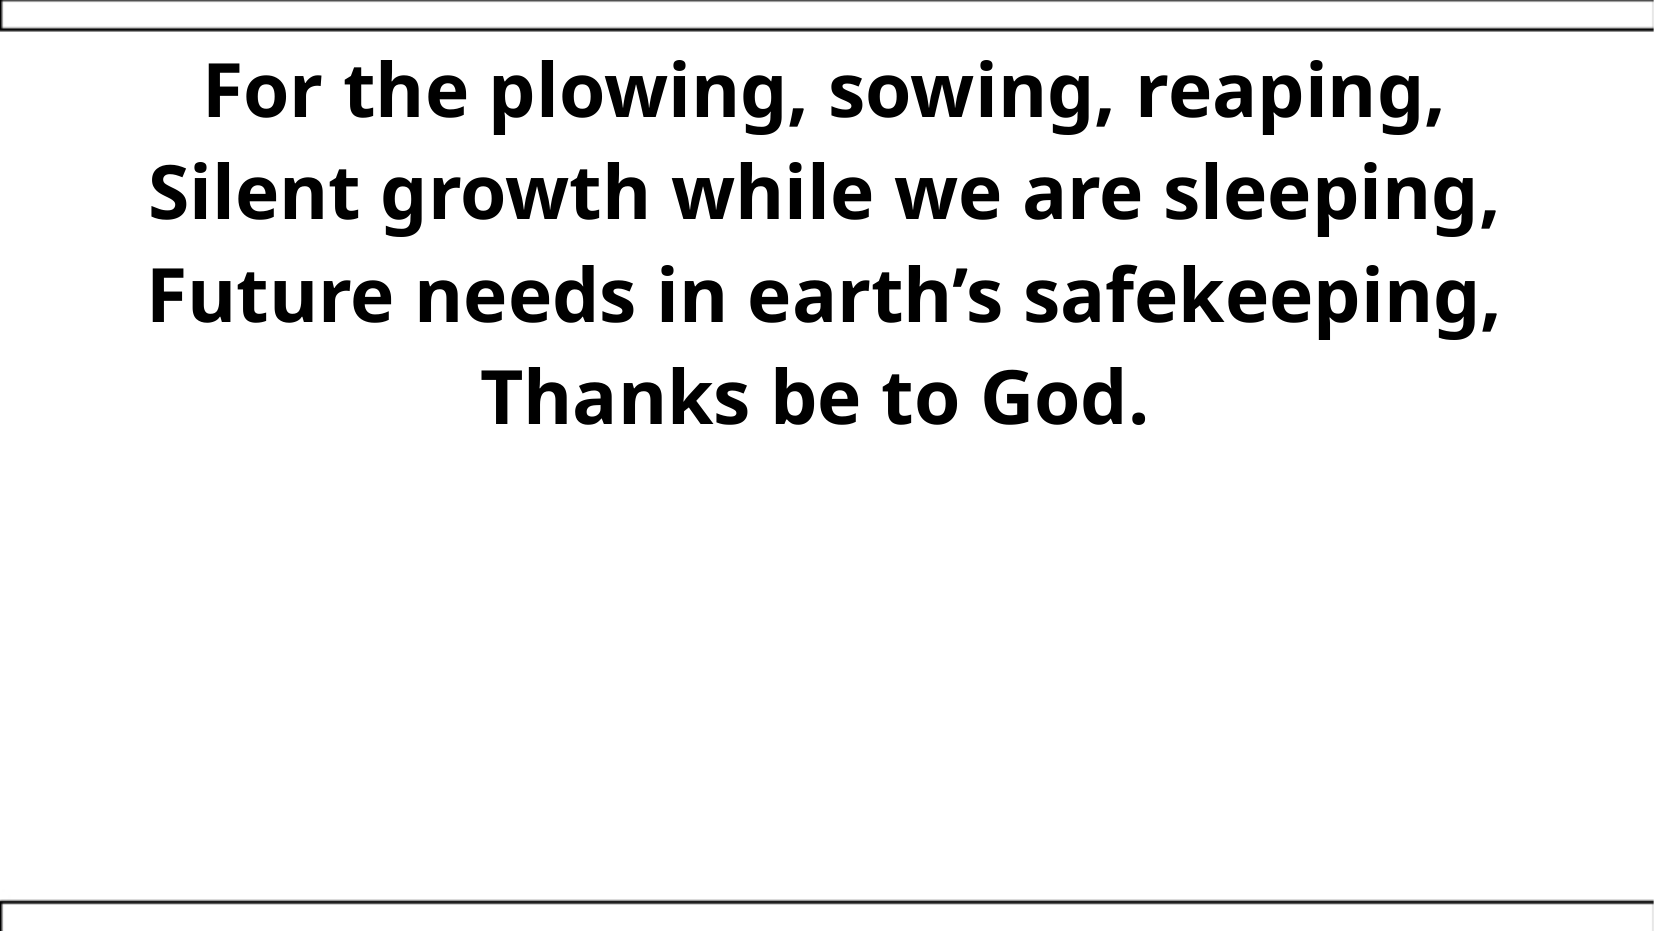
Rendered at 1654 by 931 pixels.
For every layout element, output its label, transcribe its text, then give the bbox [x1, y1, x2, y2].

text_box For the plowing, sowing, reaping, Silent growth while we are sleeping, Future needs in earth’s safekeeping, Thanks be to God. [90, 30, 1561, 445]
picture [0, 0, 1654, 931]
